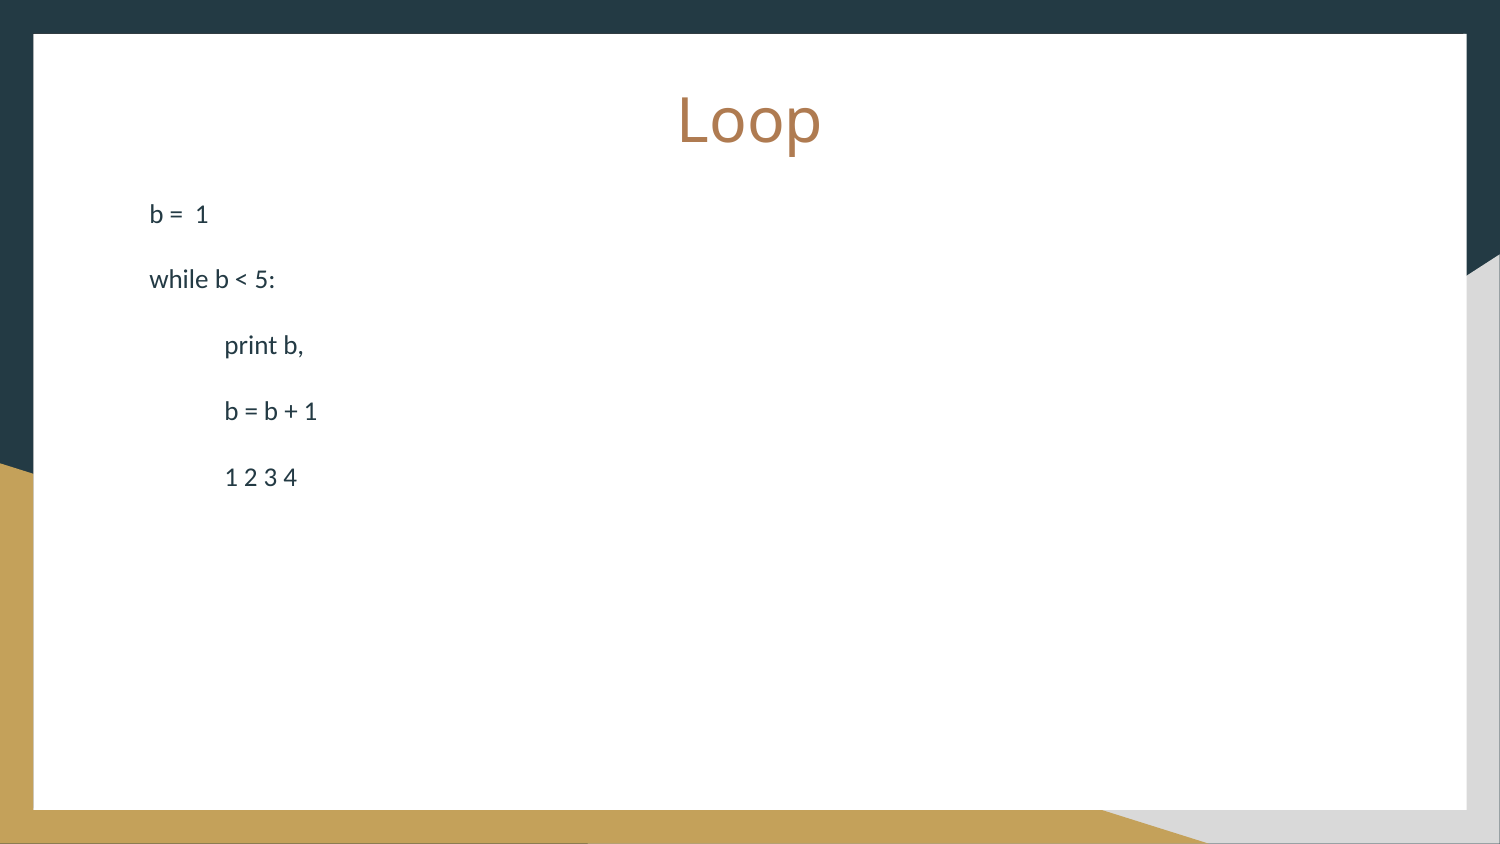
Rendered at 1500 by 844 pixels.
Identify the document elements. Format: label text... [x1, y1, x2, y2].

list b = 1 while b < 5: print b, b = b + 1 1 2 3 4 [134, 180, 1366, 545]
title Loop [134, 64, 1366, 180]
